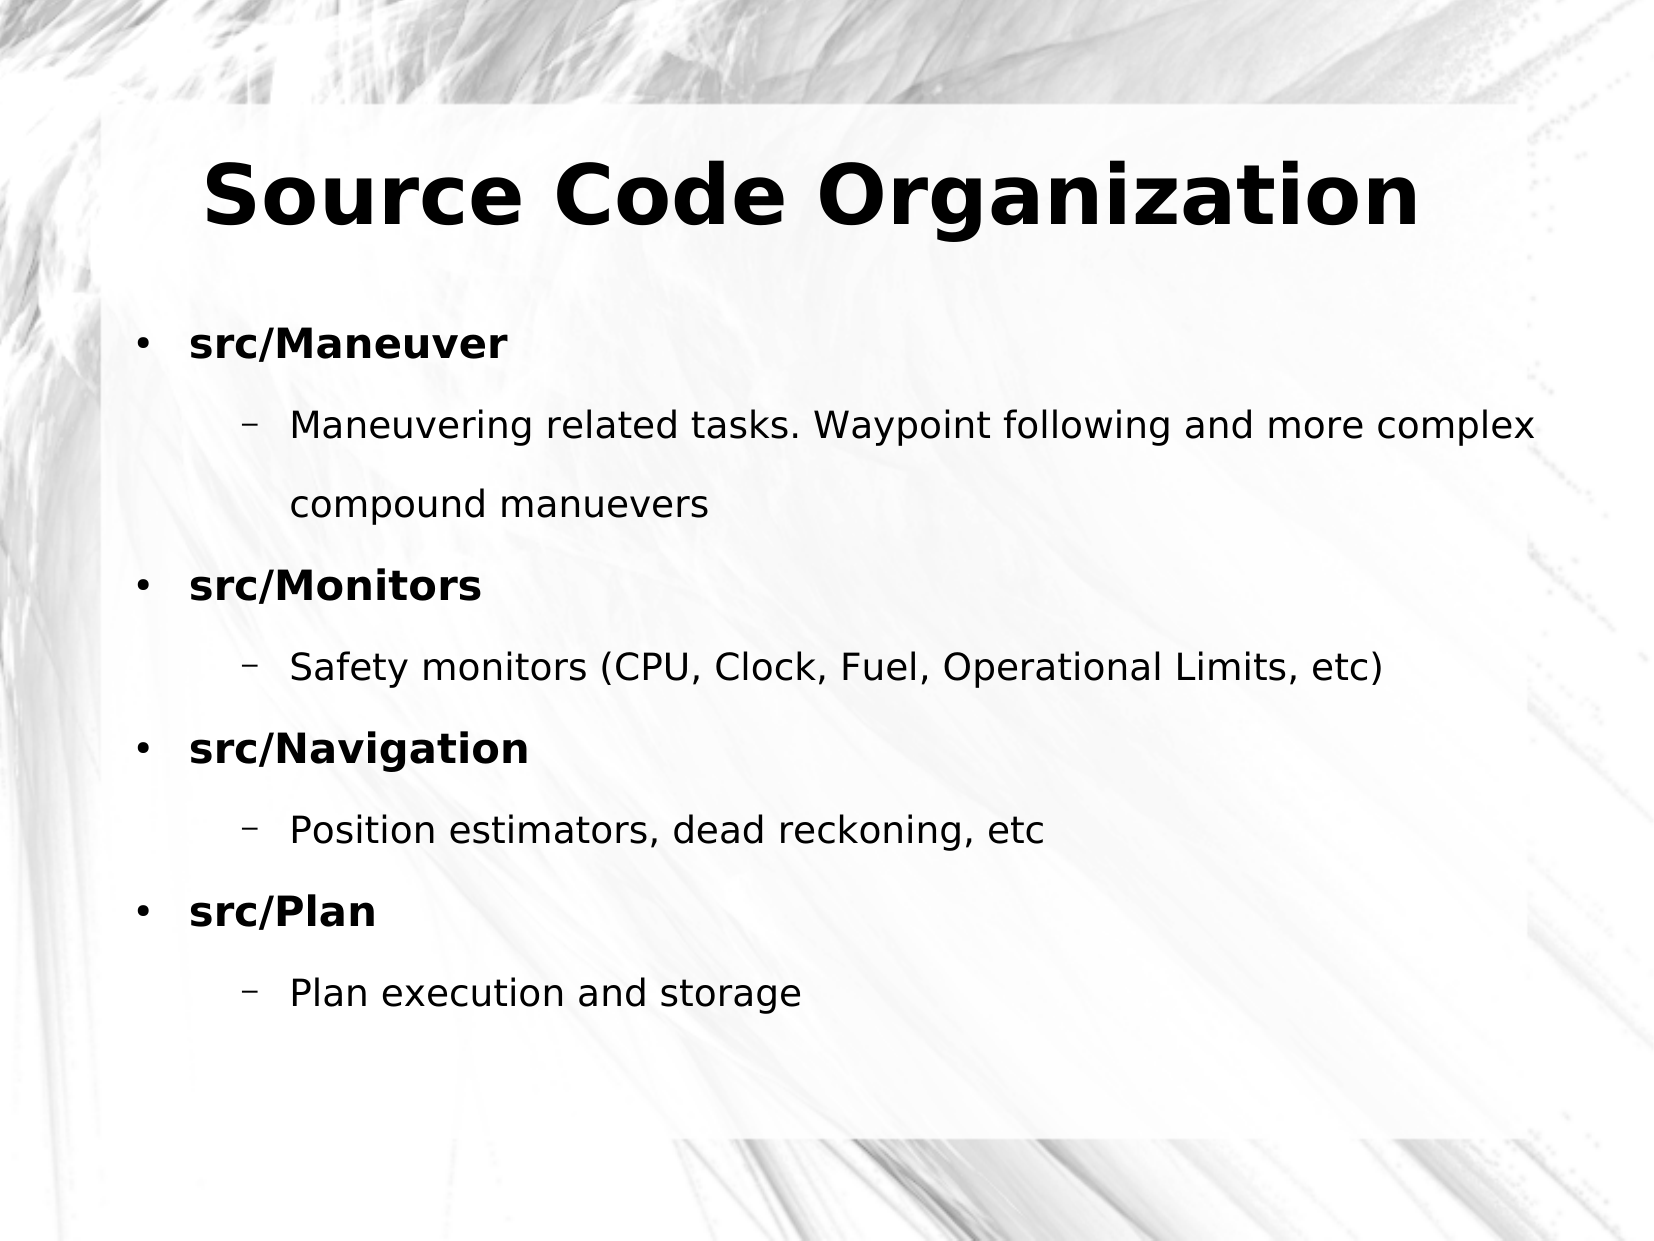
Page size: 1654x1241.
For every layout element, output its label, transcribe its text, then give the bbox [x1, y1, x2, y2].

picture [0, 0, 1654, 1241]
list src/Maneuver Maneuvering related tasks. Waypoint following and more complex compound manuevers src/Monitors Safety monitors (CPU, Clock, Fuel, Operational Limits, etc) src/Navigation Position estimators, dead reckoning, etc src/Plan Plan execution and storage [118, 319, 1571, 1040]
title Source Code Organization [118, 117, 1506, 275]
